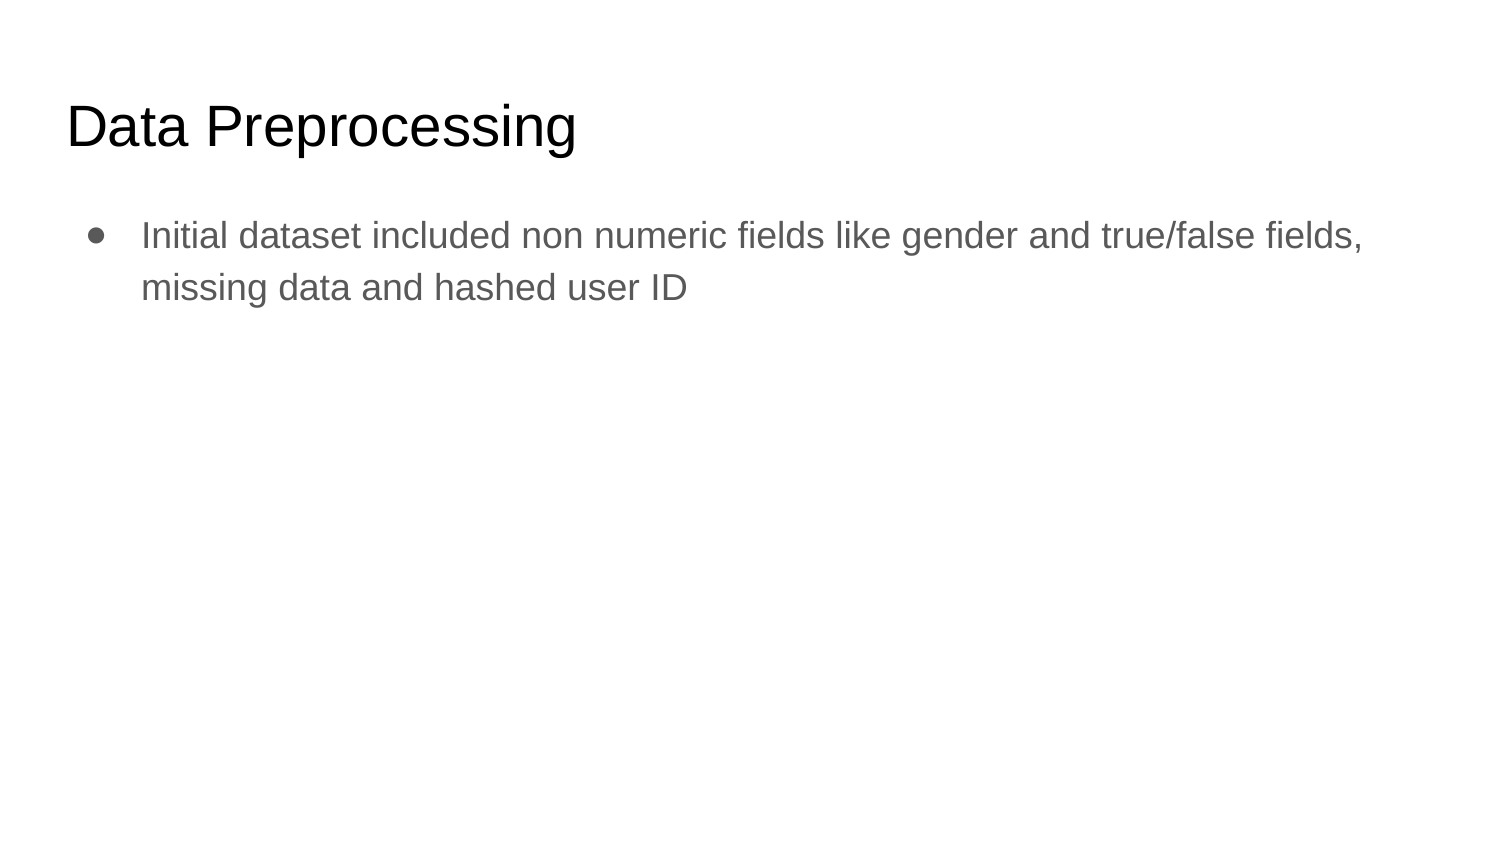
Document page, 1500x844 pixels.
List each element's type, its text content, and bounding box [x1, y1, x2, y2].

list Initial dataset included non numeric fields like gender and true/false fields, missing data and hashed user ID [51, 189, 1449, 750]
title Data Preprocessing [51, 72, 1449, 167]
